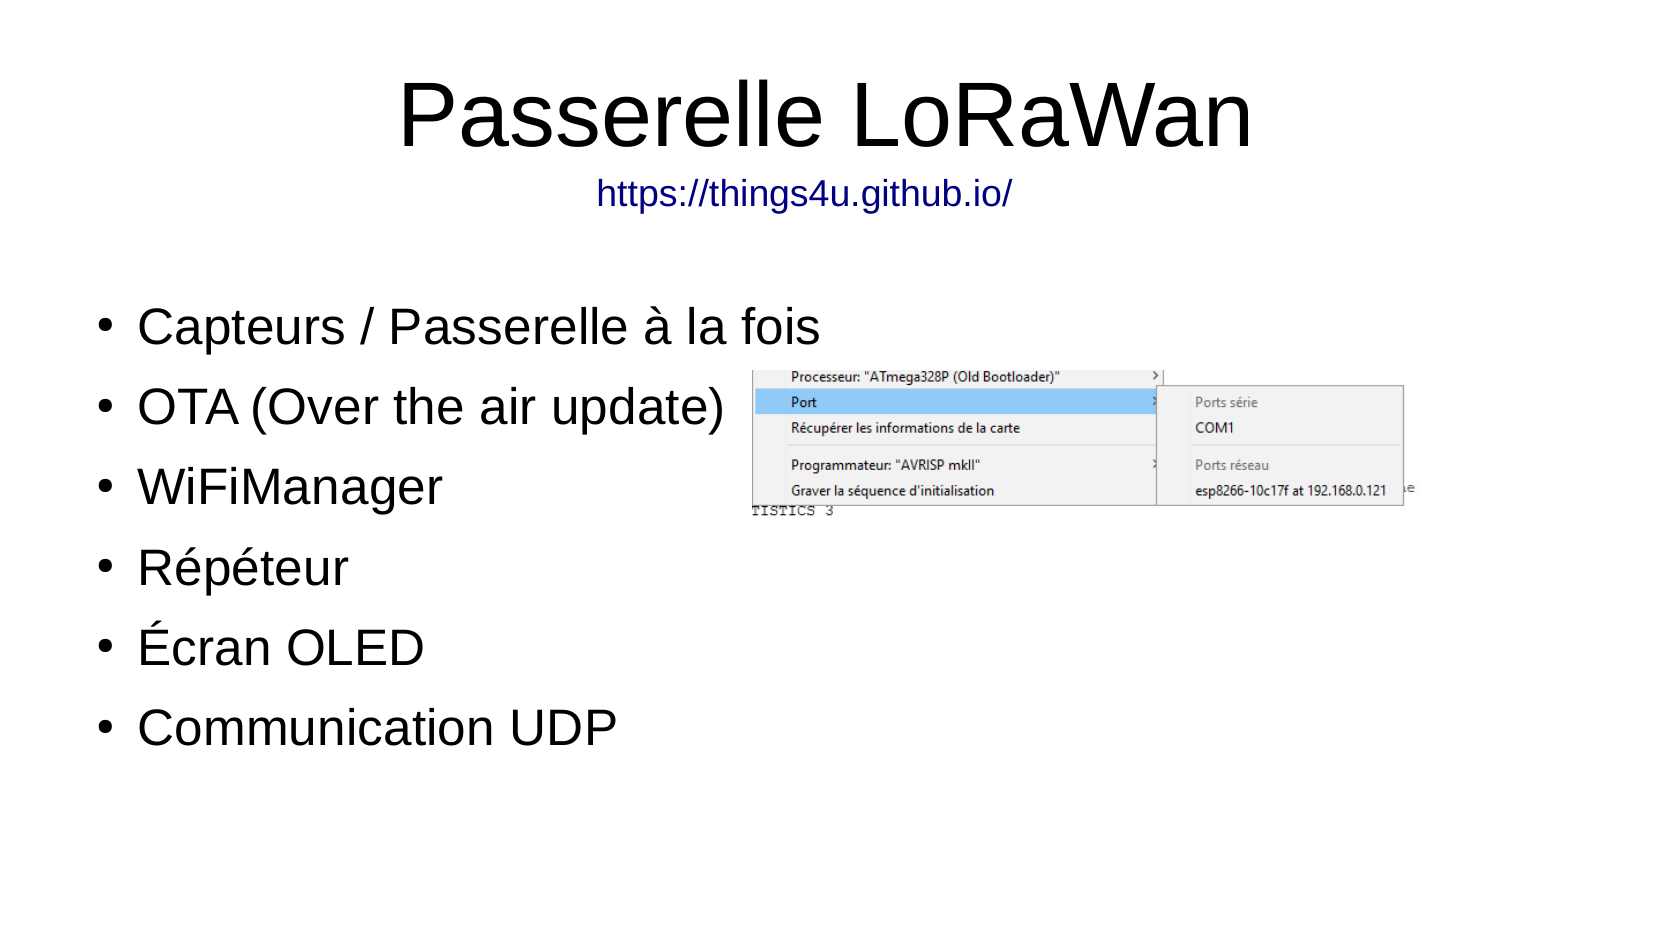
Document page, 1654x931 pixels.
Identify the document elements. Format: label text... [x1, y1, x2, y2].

title Passerelle LoRaWan [82, 37, 1571, 193]
list Capteurs / Passerelle à la fois OTA (Over the air update) WiFiManager Répéteur Écran OLED Communication UDP [82, 217, 1571, 758]
picture [752, 370, 1418, 520]
text_box https://things4u.github.io/ [581, 165, 1028, 223]
